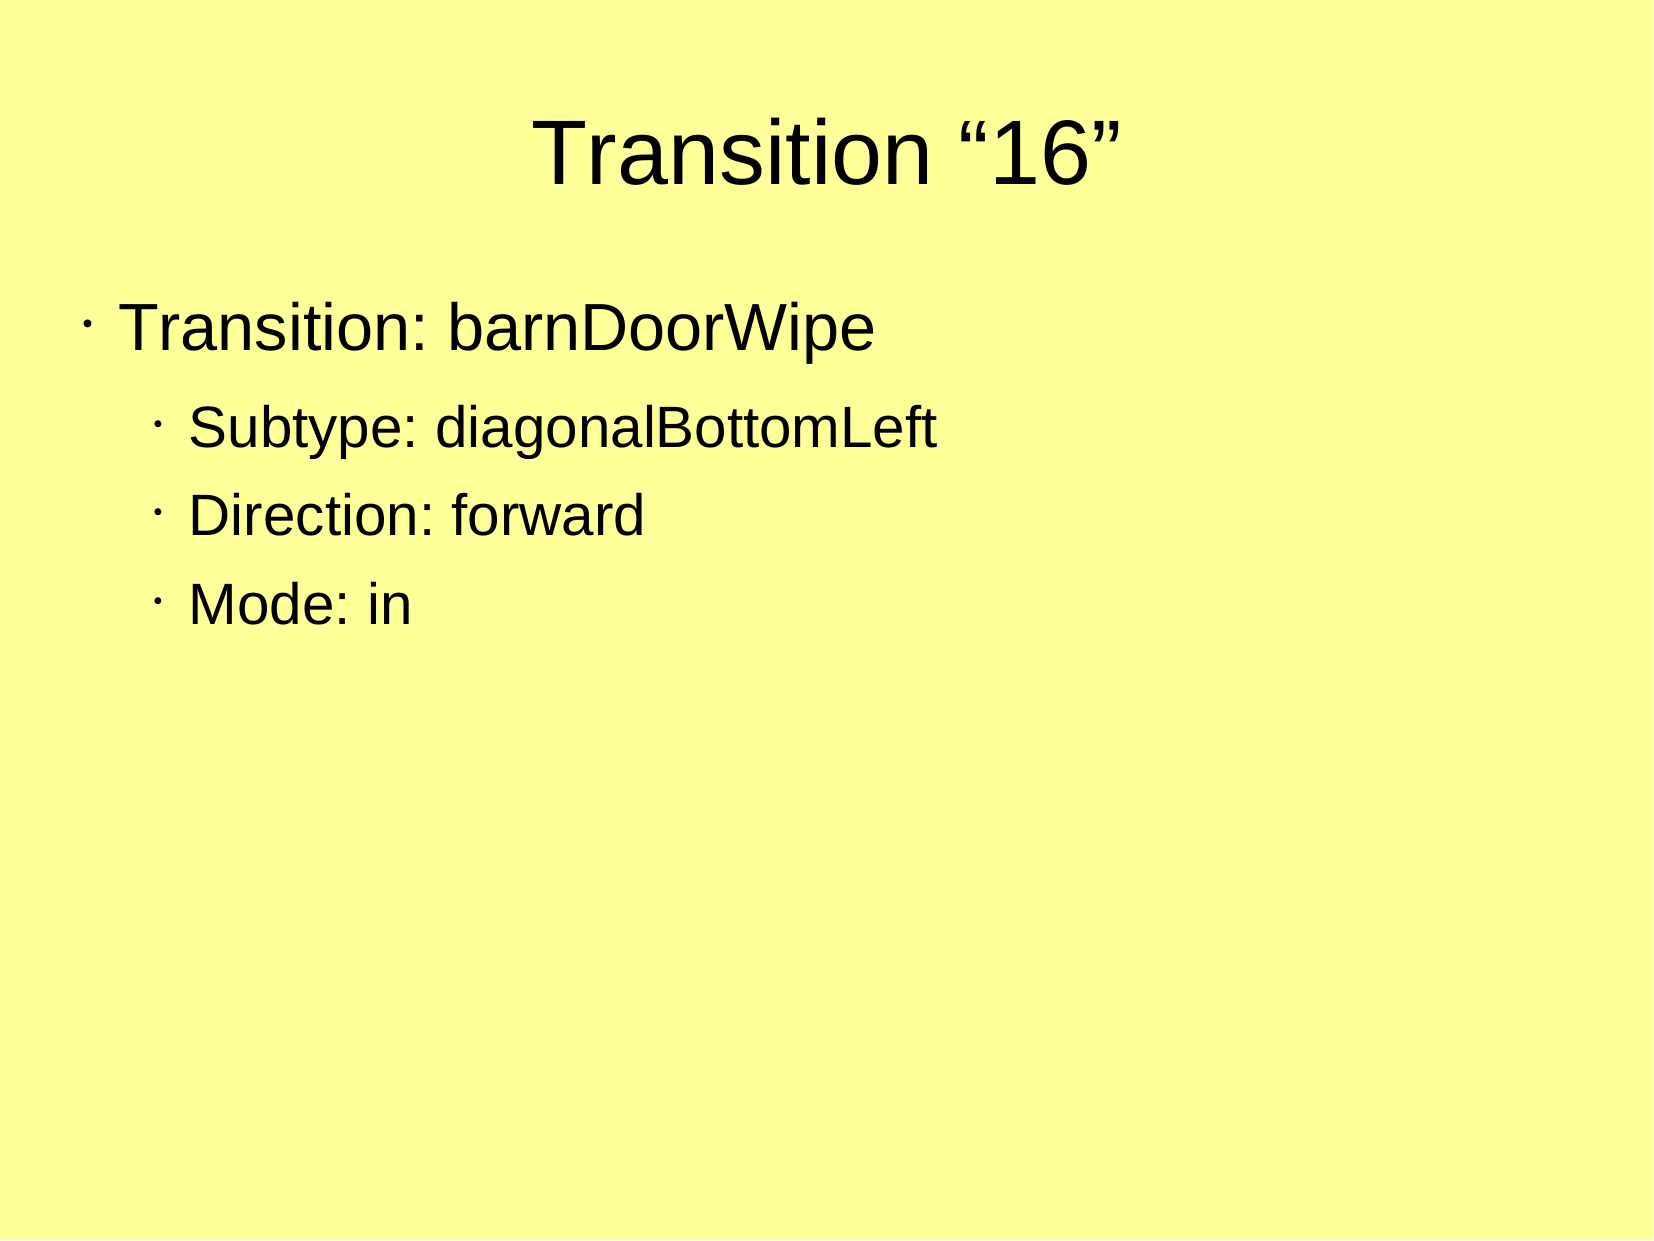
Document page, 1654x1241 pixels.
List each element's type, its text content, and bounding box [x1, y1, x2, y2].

title Transition “16” [82, 49, 1571, 257]
list Transition: barnDoorWipe Subtype: diagonalBottomLeft Direction: forward Mode: in [82, 290, 1571, 1080]
